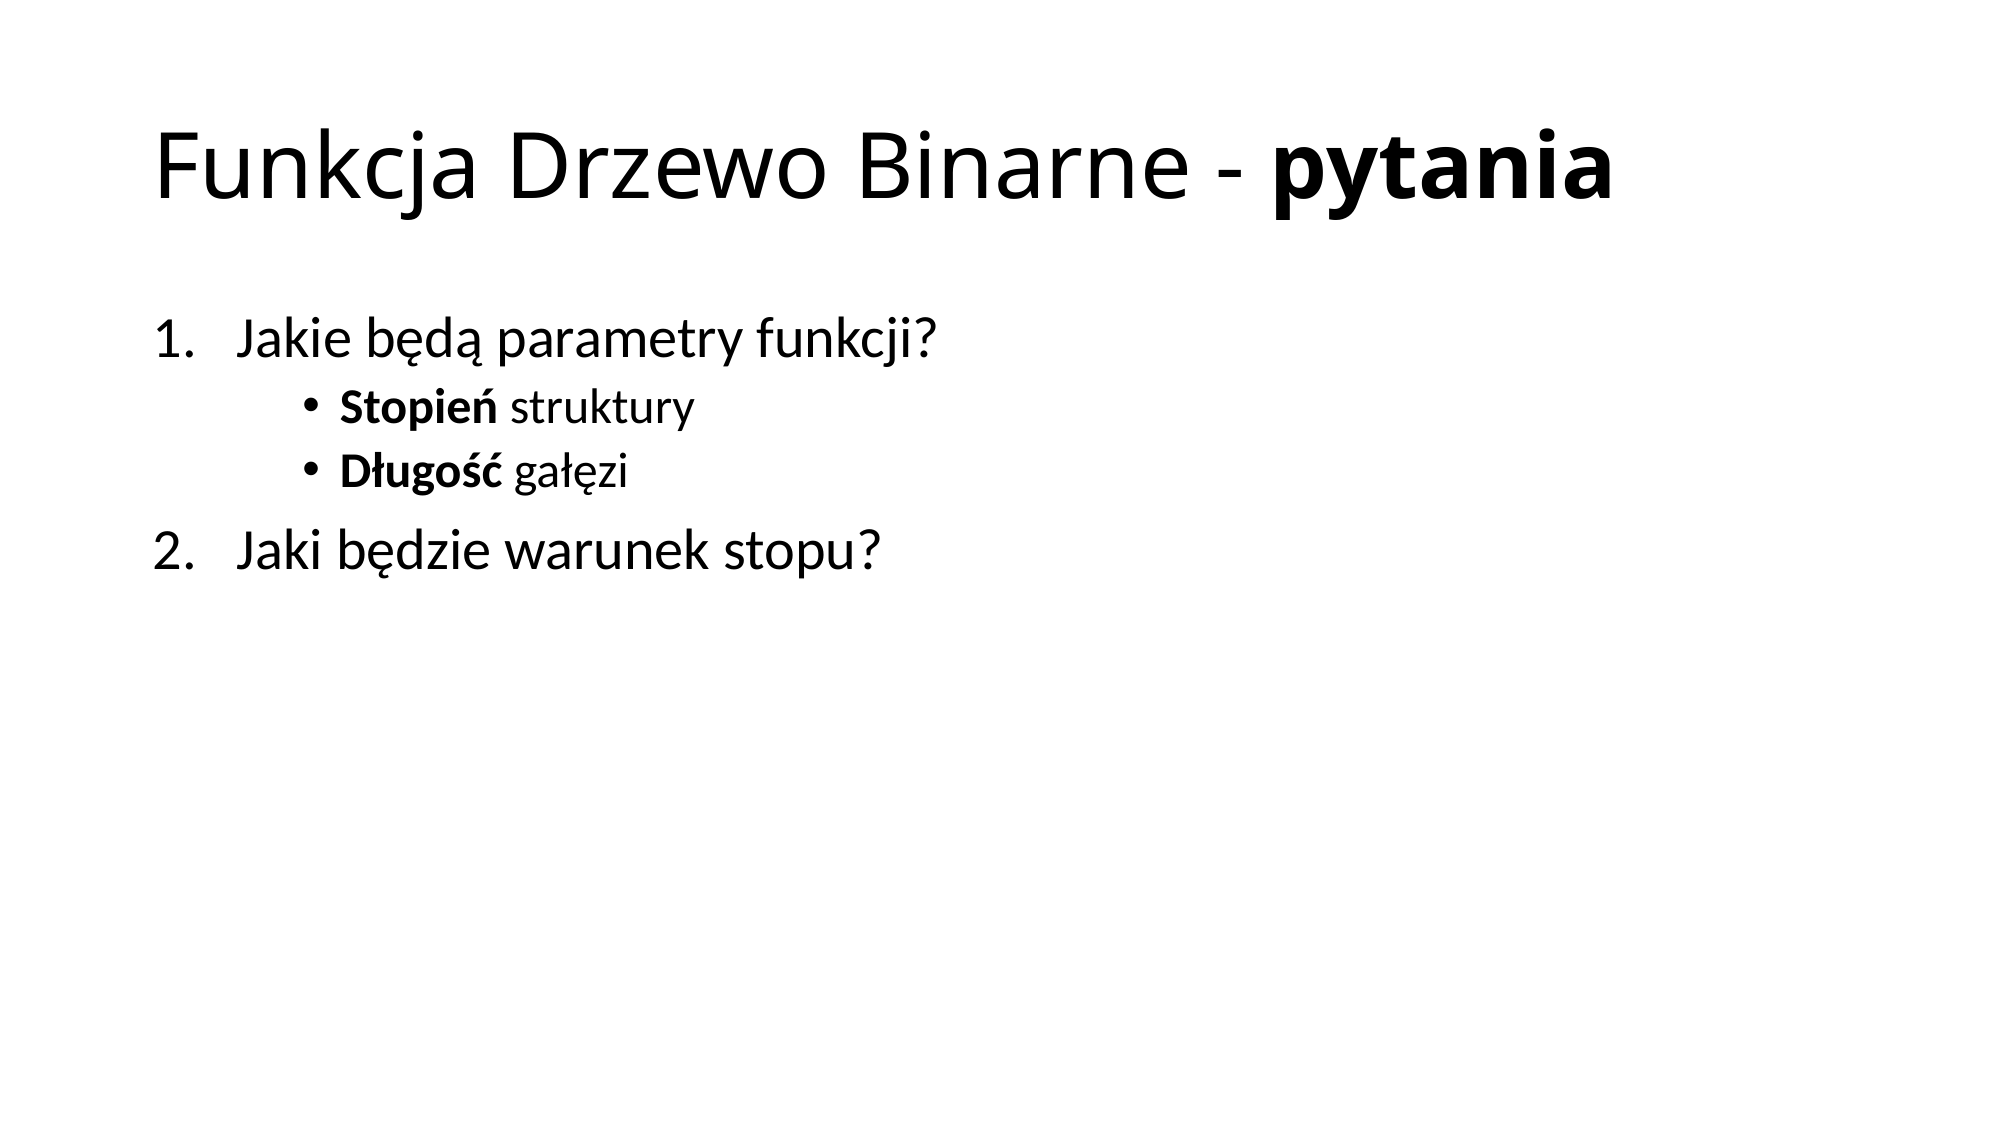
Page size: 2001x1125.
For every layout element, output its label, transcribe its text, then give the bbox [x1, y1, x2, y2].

title Funkcja Drzewo Binarne - pytania [137, 59, 1863, 278]
list Jakie będą parametry funkcji? Stopień struktury Długość gałęzi Jaki będzie warunek stopu? [137, 299, 1863, 1014]
